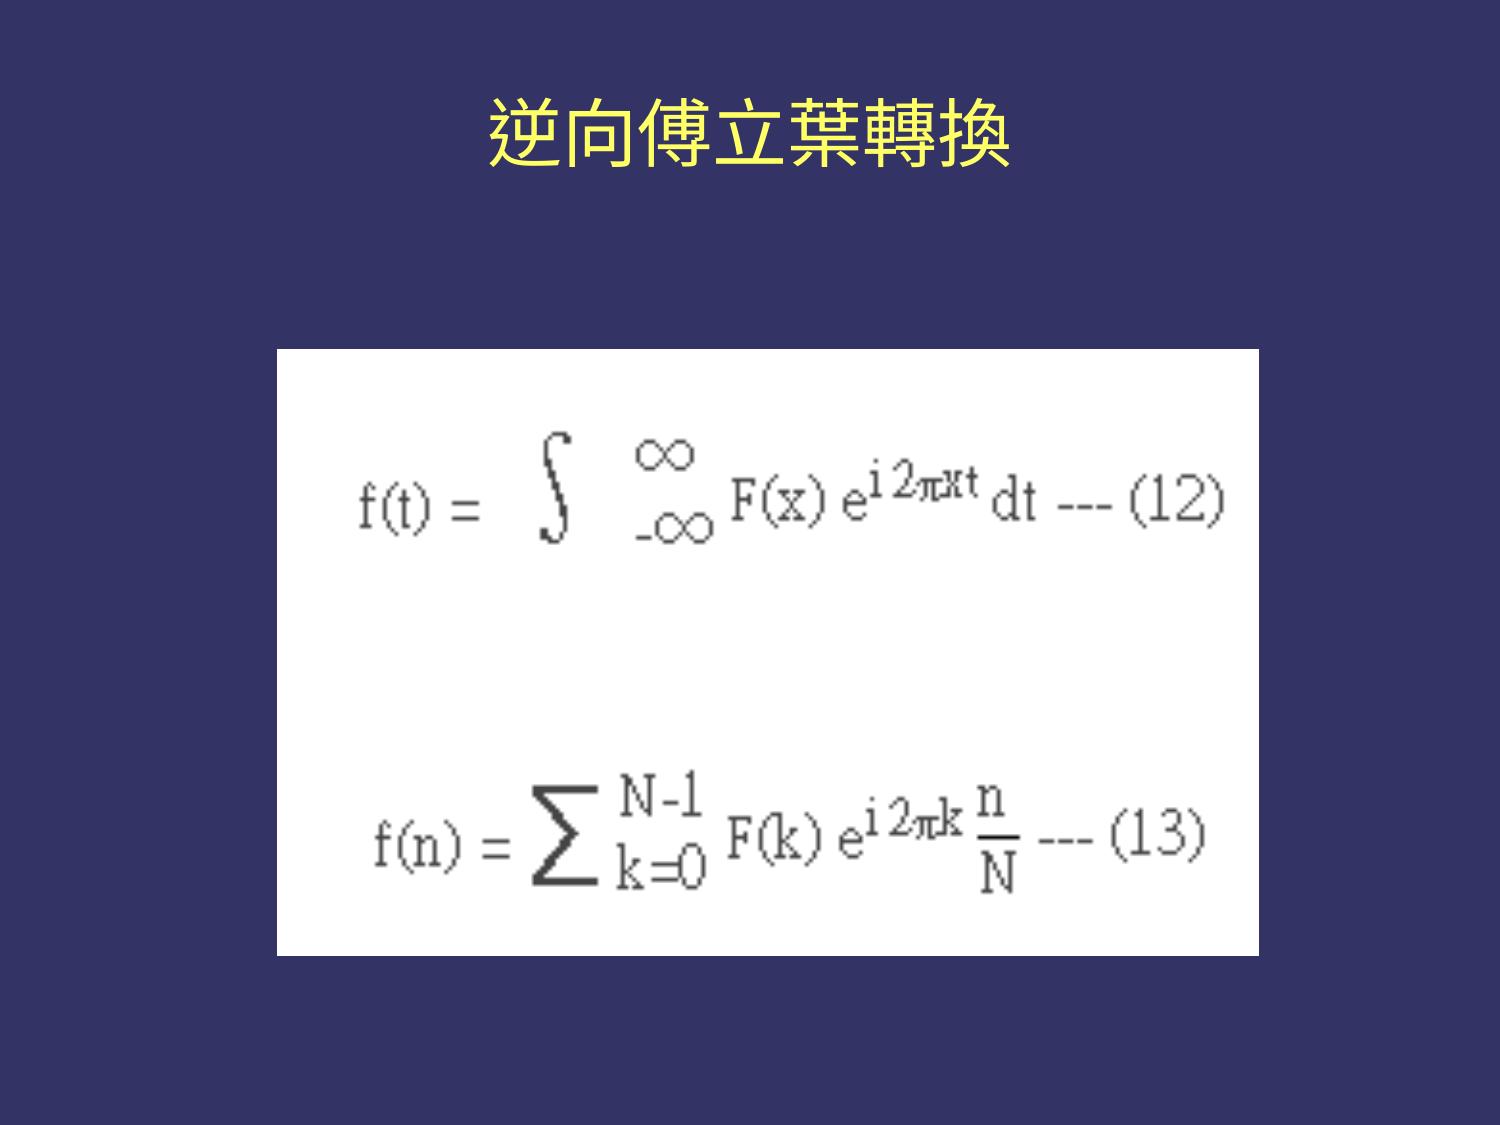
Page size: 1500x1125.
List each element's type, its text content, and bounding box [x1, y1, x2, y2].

title 逆向傅立葉轉換 [75, 37, 1426, 225]
chart [277, 350, 1259, 956]
